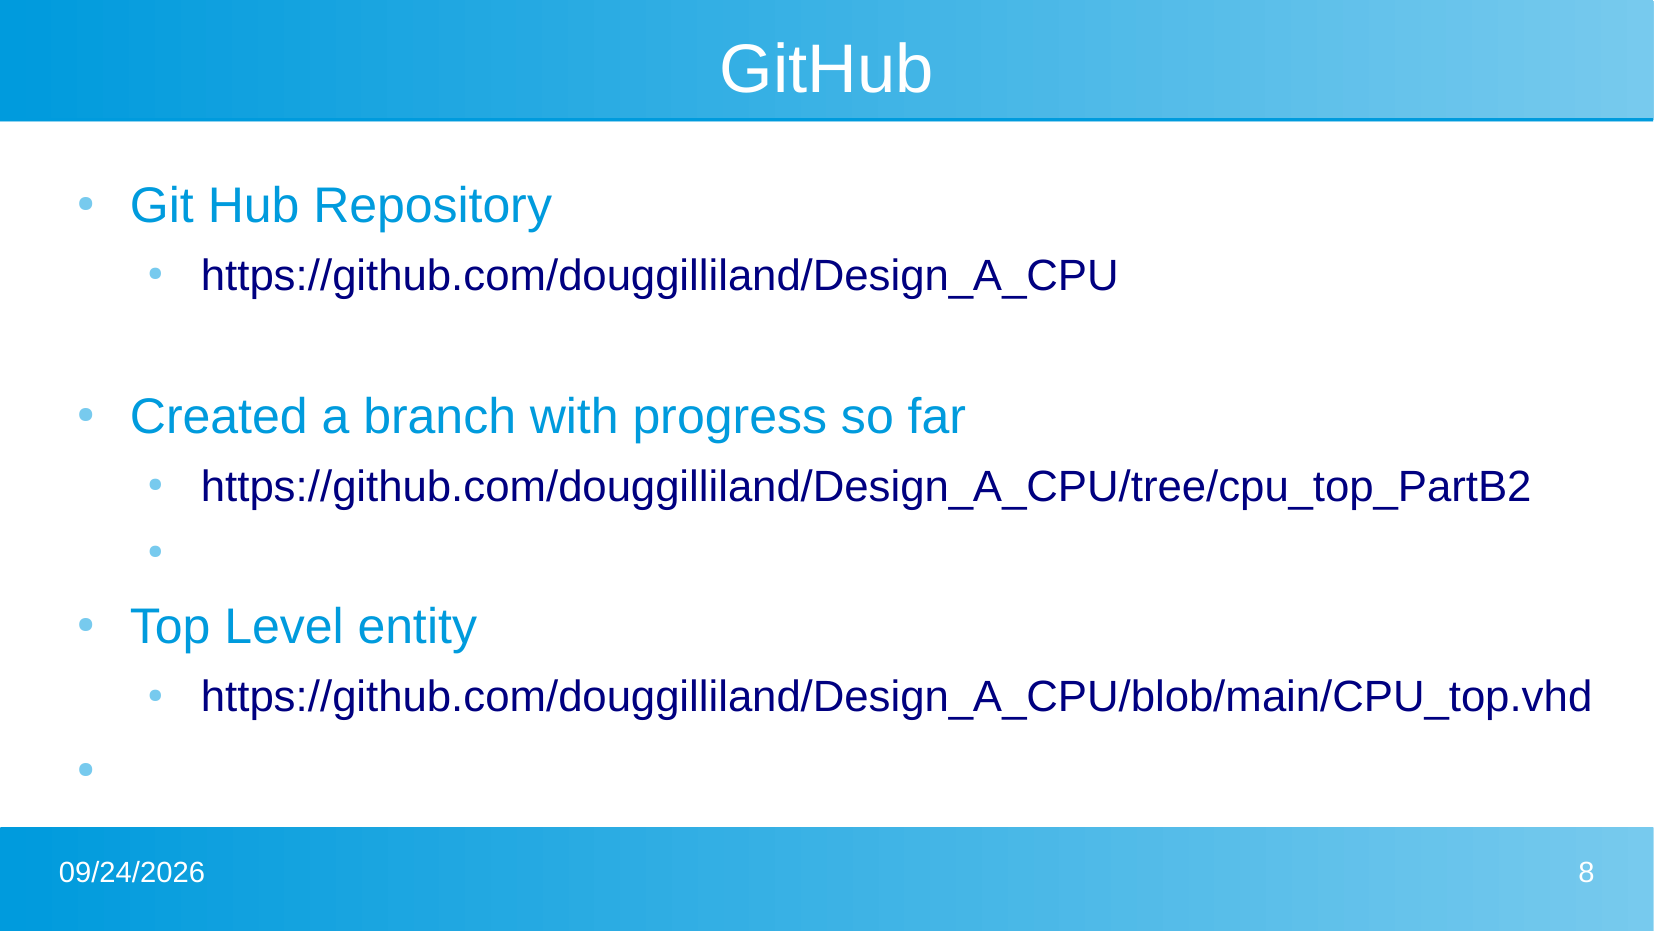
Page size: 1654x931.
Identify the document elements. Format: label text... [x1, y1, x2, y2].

title GitHub [59, 29, 1595, 108]
list Git Hub Repository https://github.com/douggilliland/Design_A_CPU Created a branch with progress so far https://github.com/douggilliland/Design_A_CPU/tree/cpu_top_PartB2 Top Level entity https://github.com/douggilliland/Design_A_CPU/blob/main/CPU_top.vhd [59, 177, 1595, 768]
